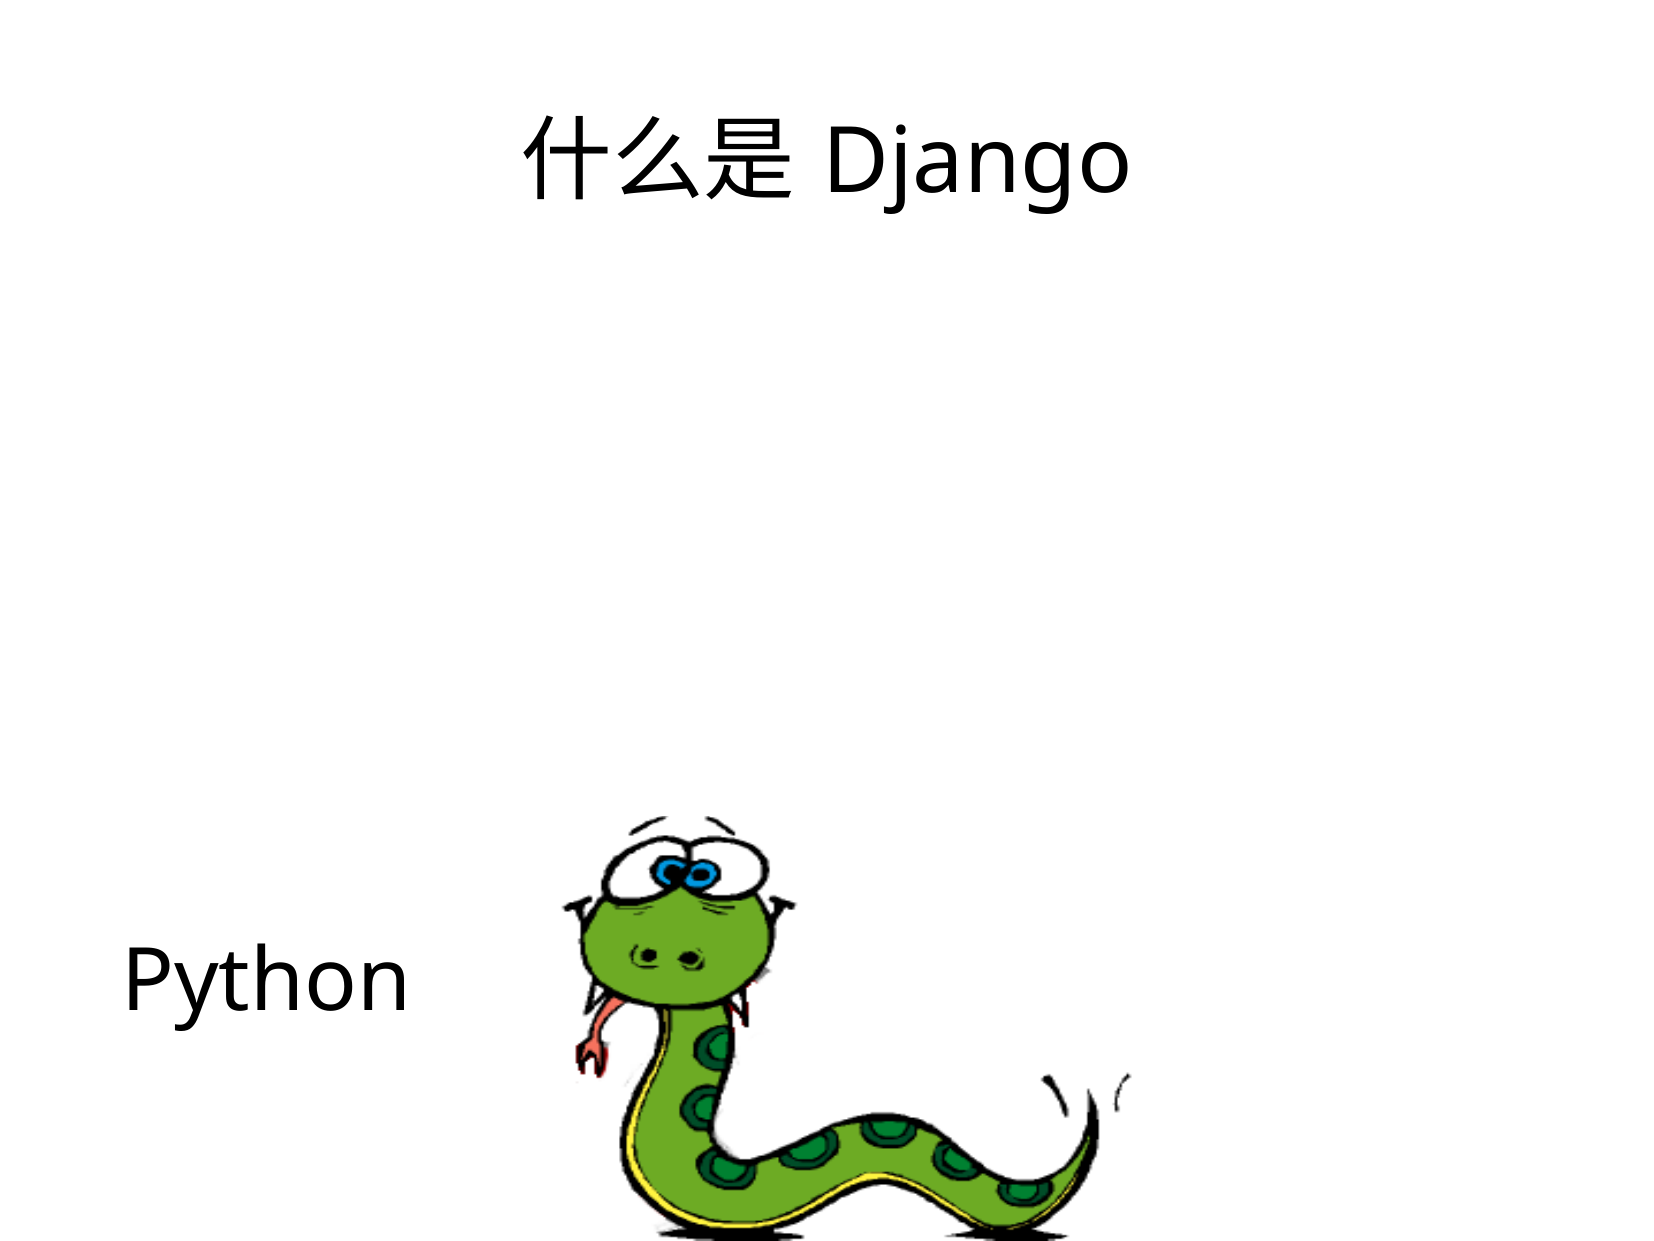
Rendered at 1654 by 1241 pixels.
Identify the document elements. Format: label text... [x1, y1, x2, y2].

text_box Python [106, 909, 520, 1066]
title 什么是Django [82, 49, 1571, 257]
picture [519, 816, 1134, 1241]
